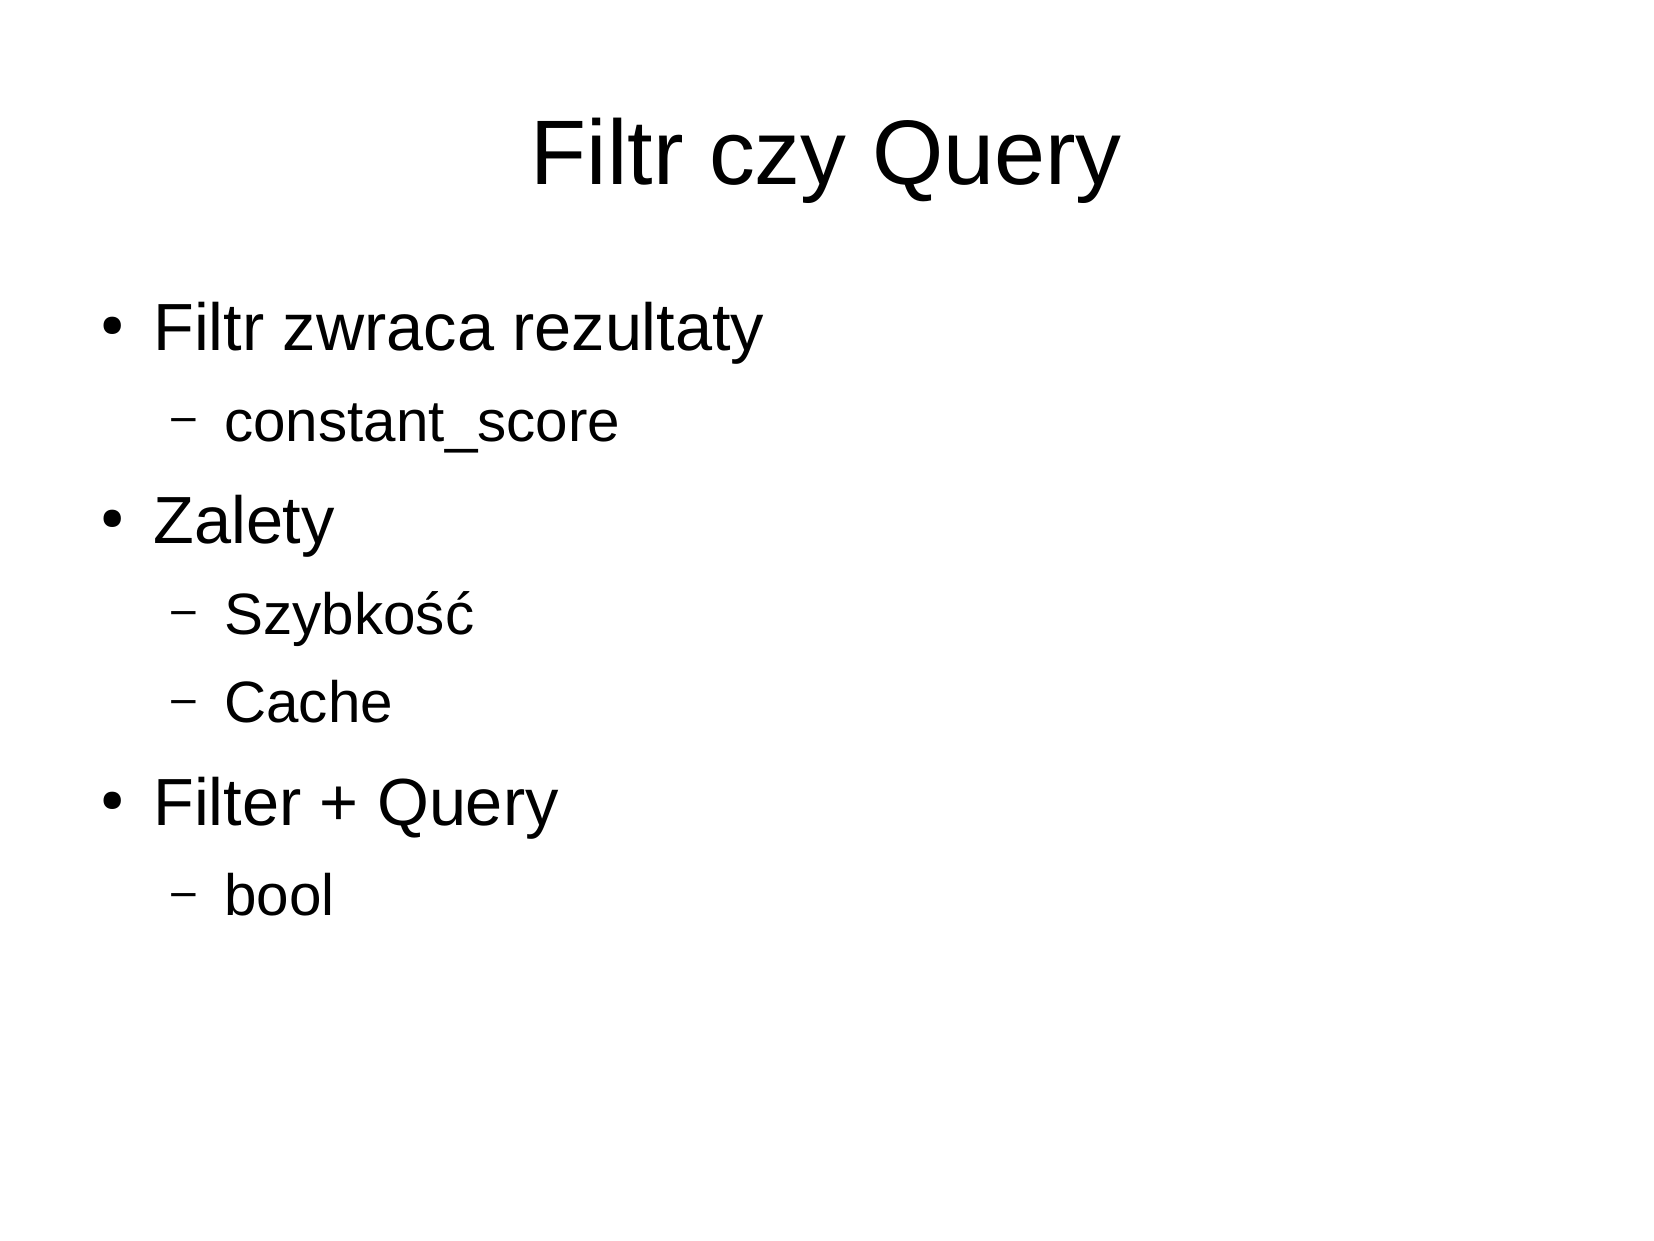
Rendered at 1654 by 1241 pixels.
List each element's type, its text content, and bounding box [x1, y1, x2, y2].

list Filtr zwraca rezultaty constant_score Zalety Szybkość Cache Filter + Query bool [82, 290, 1571, 1010]
title Filtr czy Query [82, 49, 1571, 257]
